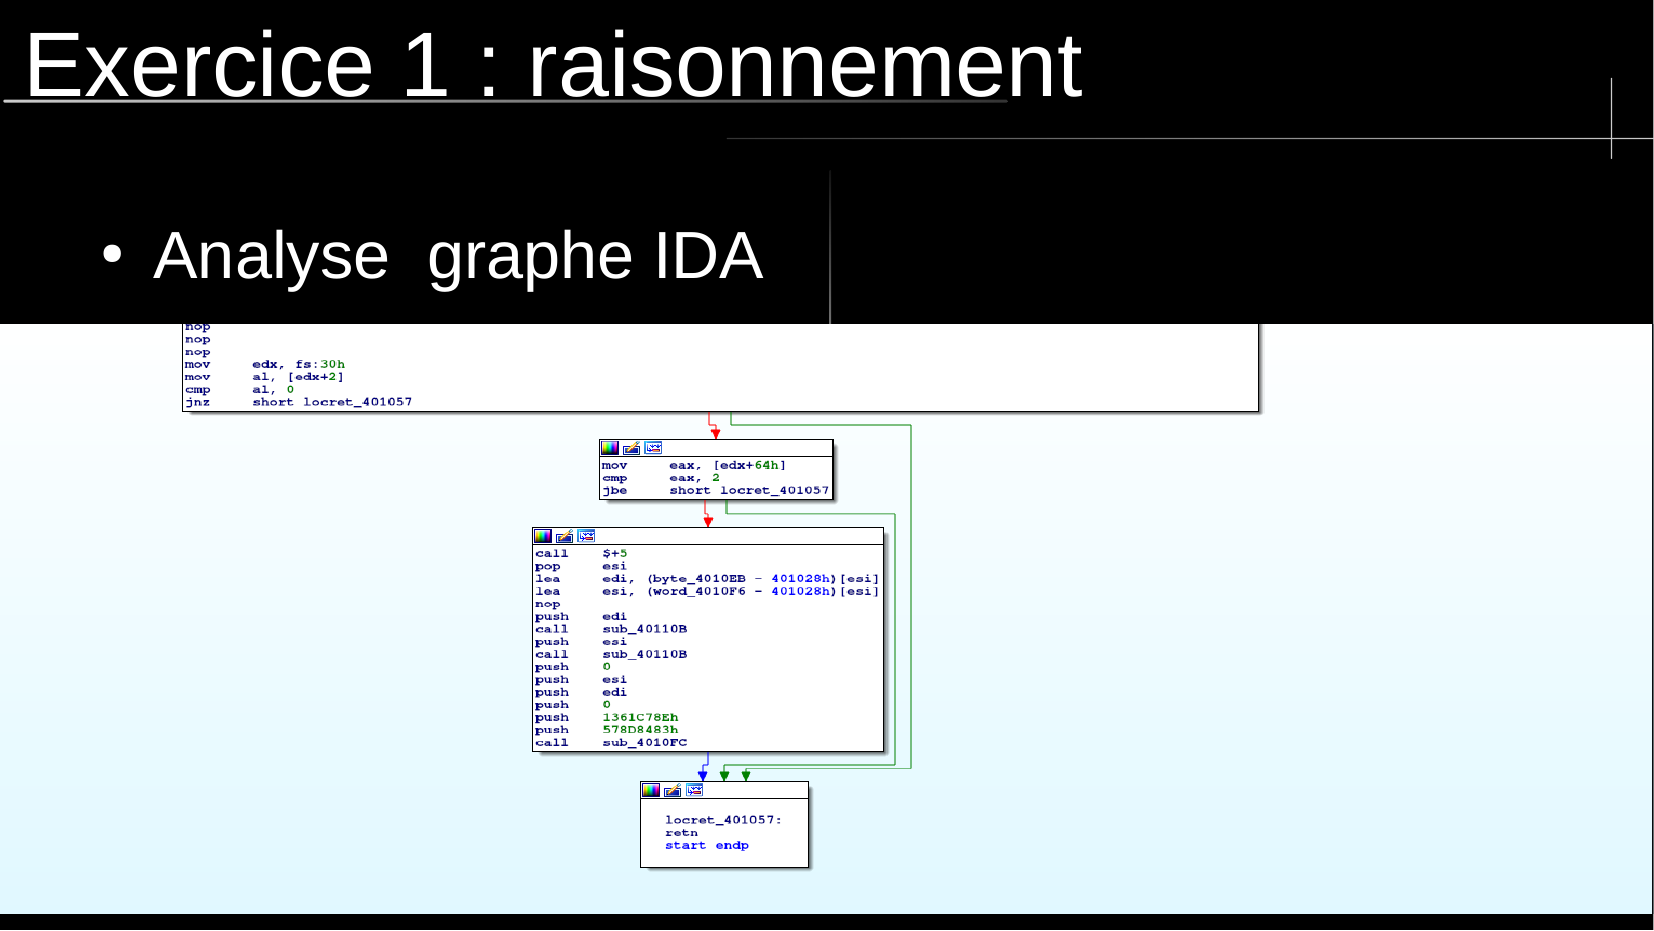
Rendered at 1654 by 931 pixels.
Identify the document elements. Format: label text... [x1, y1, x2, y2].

picture [0, 324, 1654, 915]
title Exercice 1 : raisonnement [23, 11, 1589, 119]
list Analyse graphe IDA [82, 217, 809, 324]
